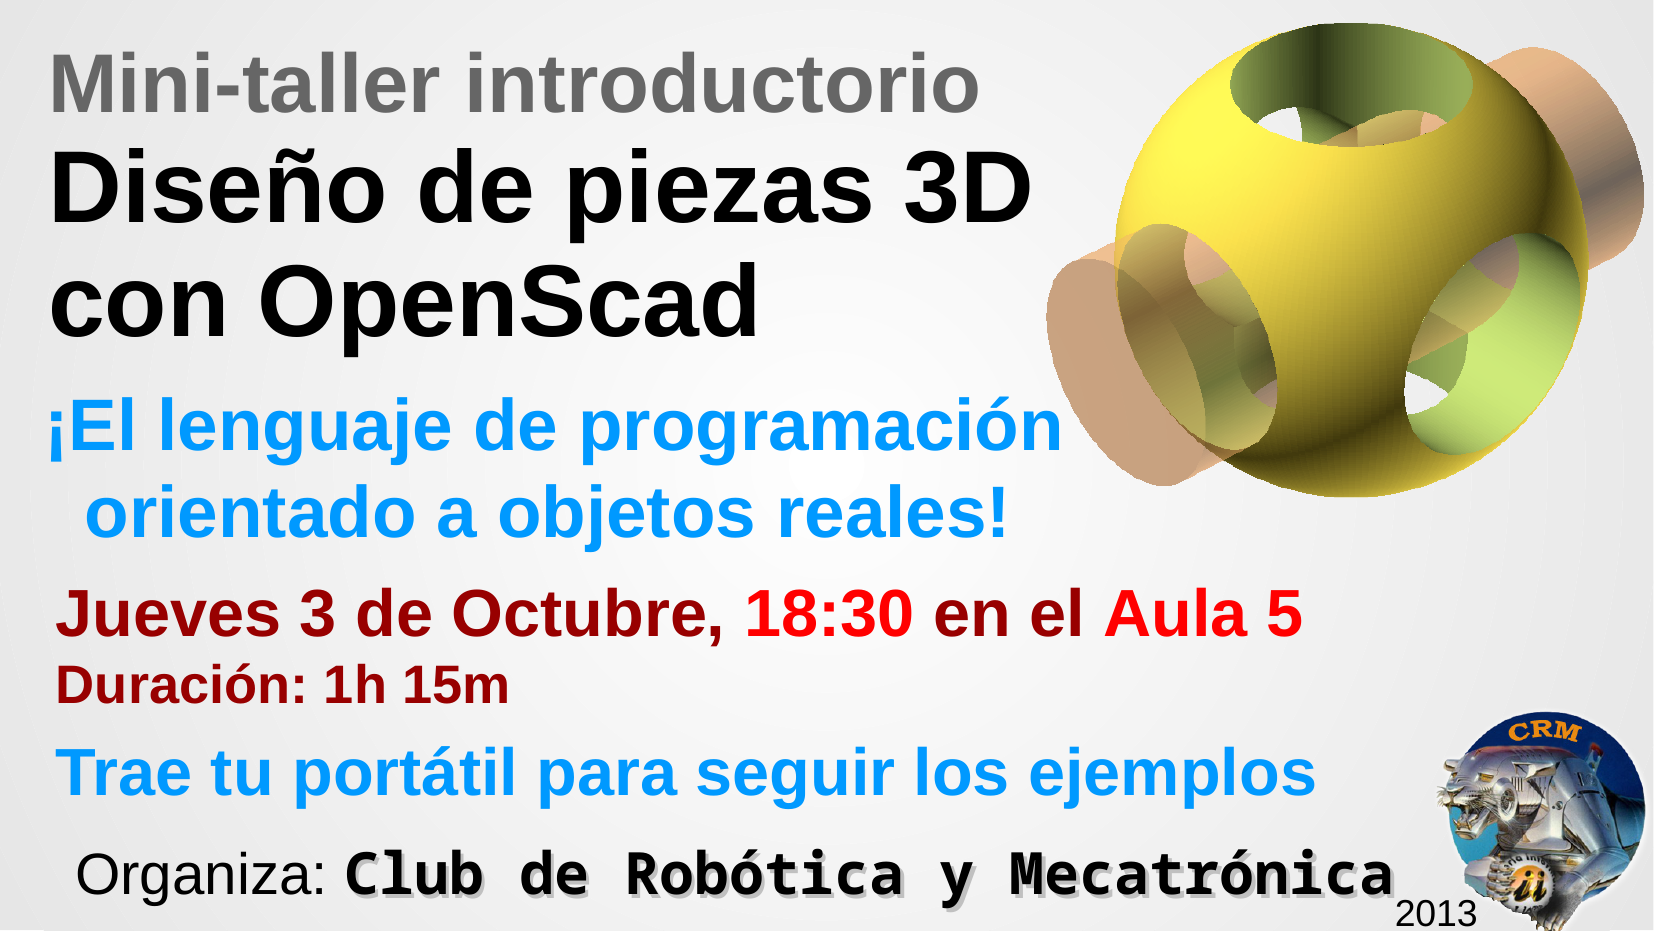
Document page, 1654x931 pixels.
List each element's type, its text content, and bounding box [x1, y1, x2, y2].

text_box Mini-taller introductorio Diseño de piezas 3D con OpenScad [33, 30, 1069, 366]
picture [1395, 701, 1654, 931]
text_box Organiza: Club de Robótica y Mecatrónica [0, 821, 1395, 918]
text_box Trae tu portátil para seguir los ejemplos [40, 713, 1395, 821]
picture [1035, 5, 1654, 516]
text_box ¡El lenguaje de programación orientado a objetos reales! [29, 362, 1149, 584]
text_box 2013 [1380, 885, 1591, 931]
text_box Jueves 3 de Octubre, 18:30 en el Aula 5 Duración: 1h 15m [40, 554, 1531, 713]
